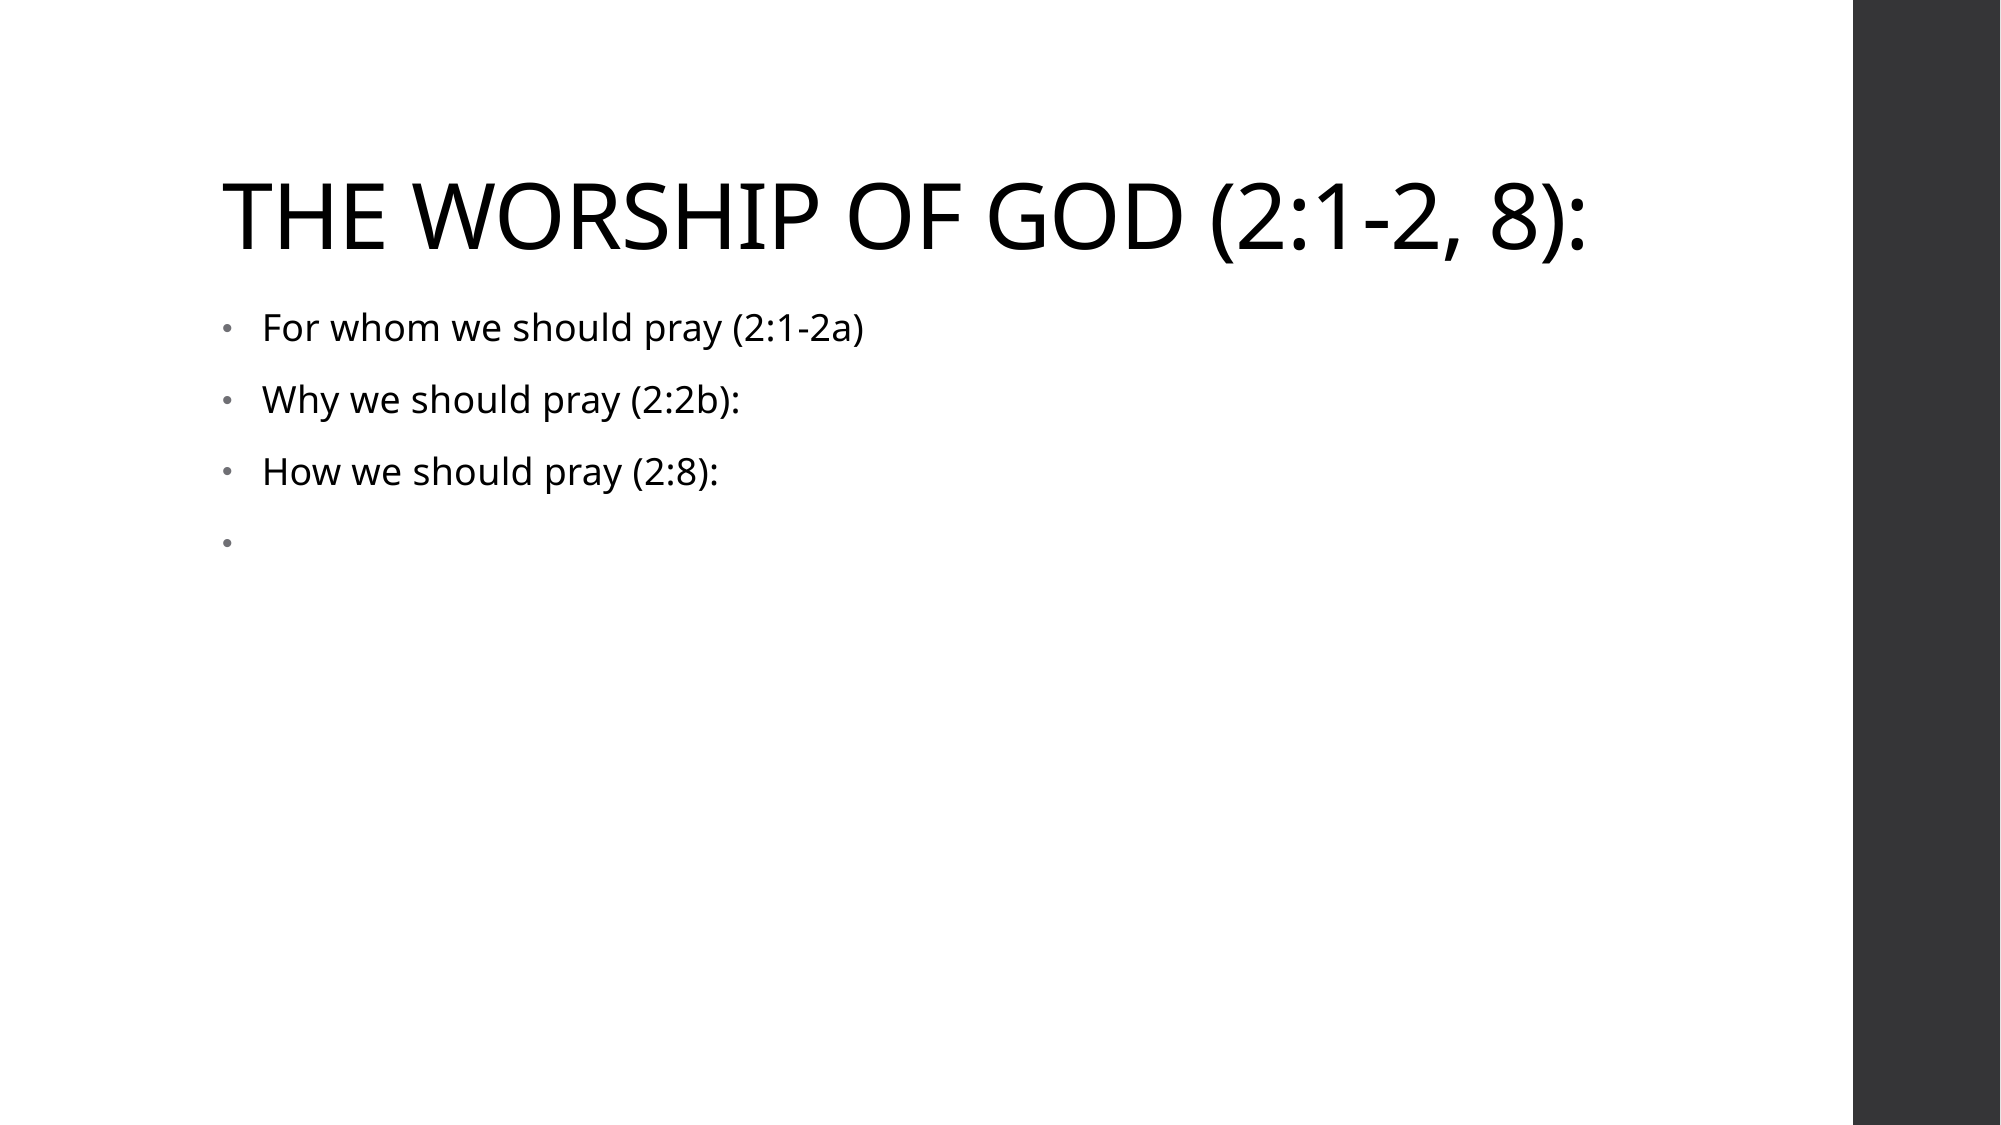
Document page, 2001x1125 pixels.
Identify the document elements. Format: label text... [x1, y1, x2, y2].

title THE WORSHIP OF GOD (2:1-2, 8): [206, 60, 1797, 278]
list For whom we should pray (2:1-2a) Why we should pray (2:2b): How we should pray (2:8): [206, 299, 1617, 1014]
